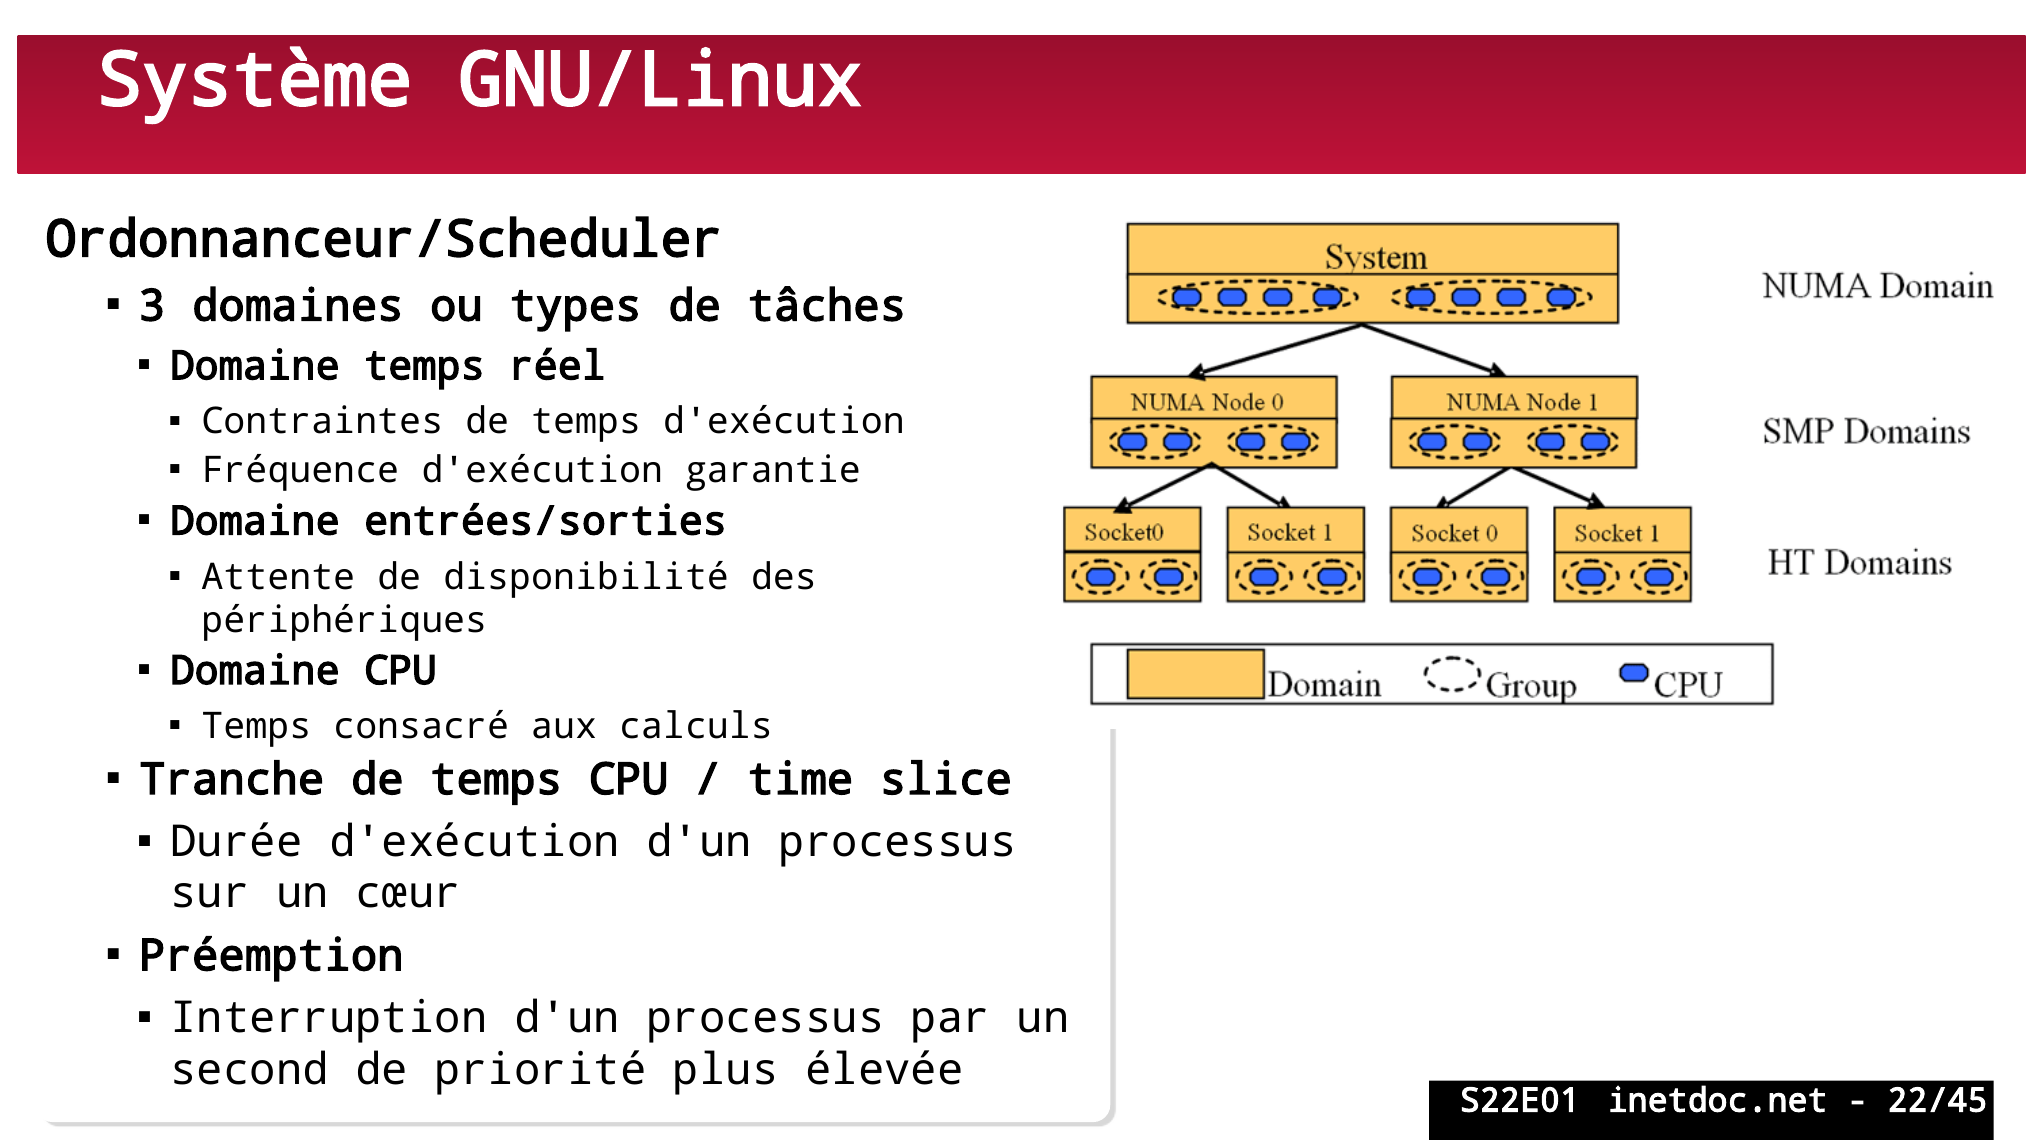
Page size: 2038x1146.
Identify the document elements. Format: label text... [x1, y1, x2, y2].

text_box S22E01 inetdoc.net - 45/45 [1429, 1080, 1994, 1140]
text_box Ordonnanceur/Scheduler 3 domaines ou types de tâches Domaine temps réel Contraintes de temps d'exécution Fréquence d'exécution garantie Domaine entrées/sorties Attente de disponibilité des périphériques Domaine CPU Temps consacré aux calculs Tranche de temps CPU / time slice Durée d'exécution d'un processus sur un cœur Préemption Interruption d'un processus par un second de priorité plus élevée [35, 188, 1111, 1123]
picture [1039, 188, 2014, 729]
text_box Système GNU/Linux [17, 35, 2026, 174]
